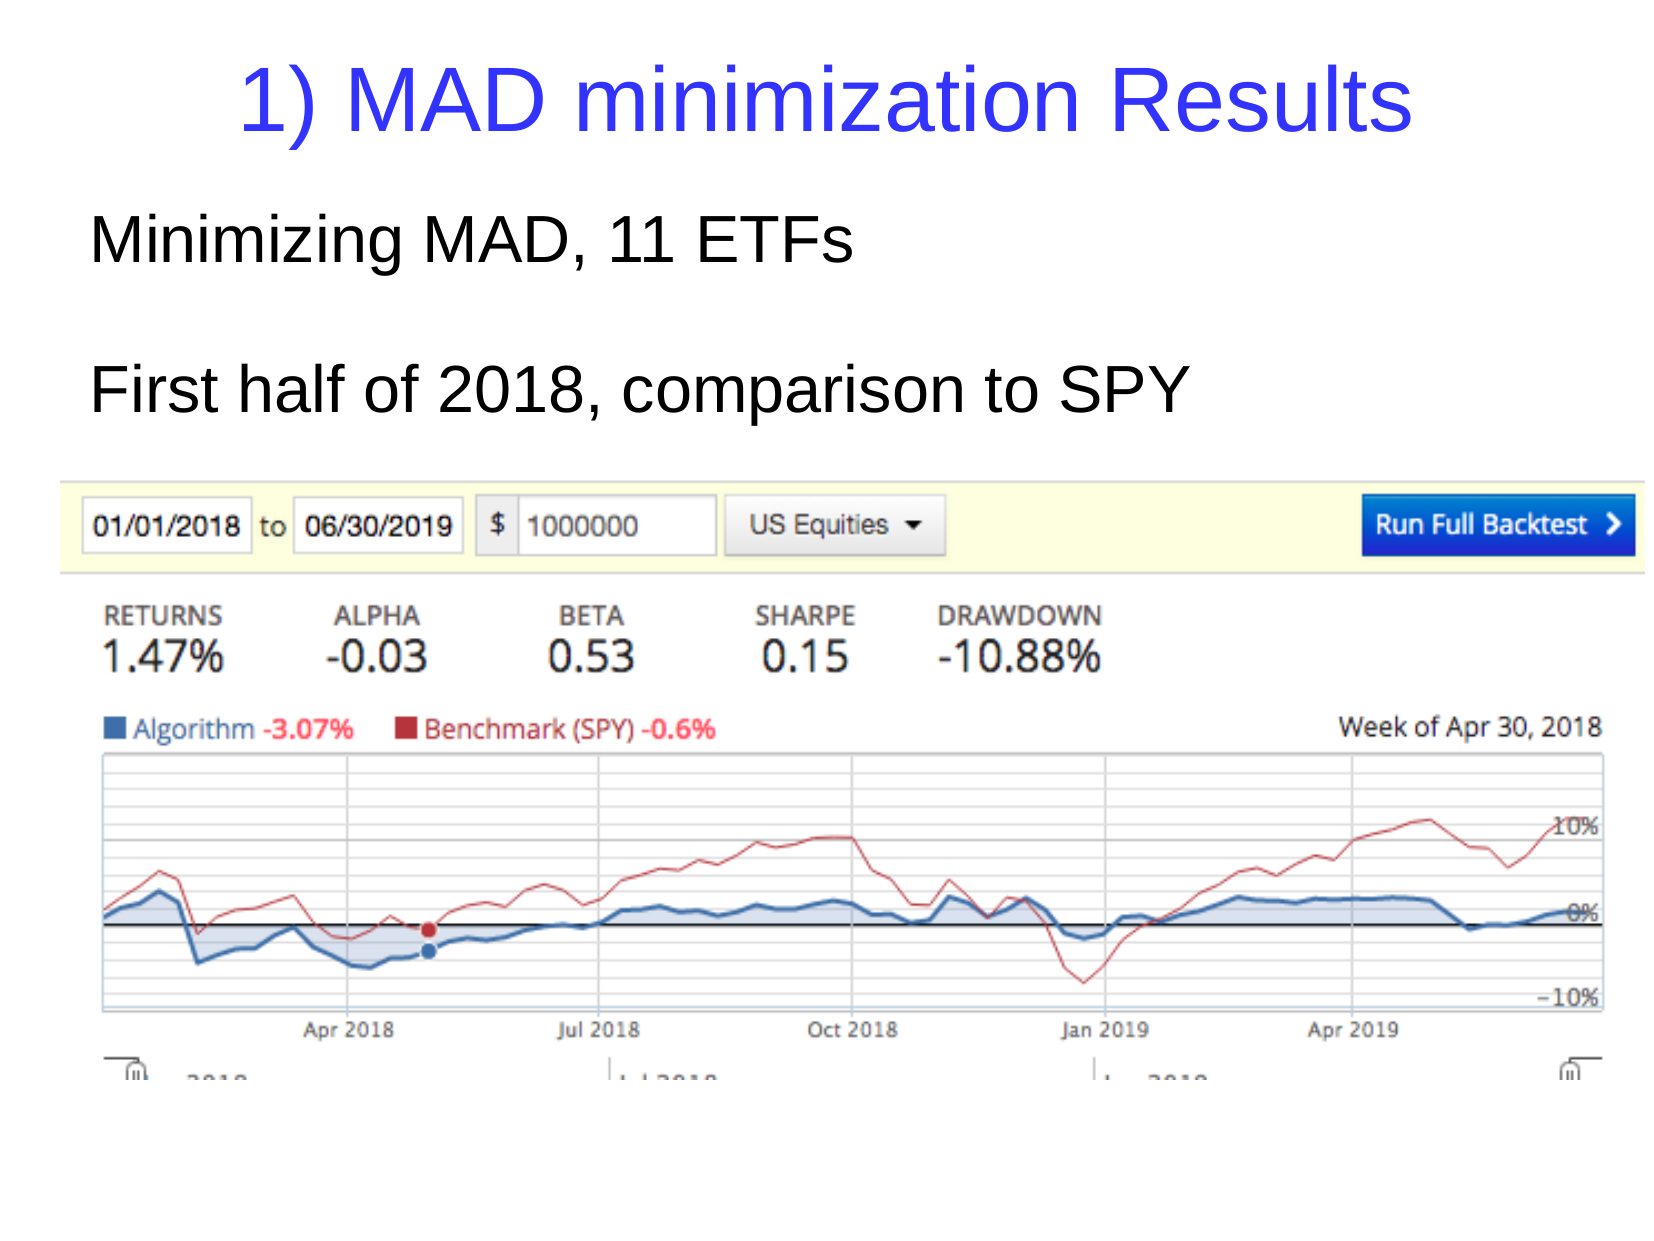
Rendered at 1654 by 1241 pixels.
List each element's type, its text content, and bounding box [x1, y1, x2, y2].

picture [60, 479, 1645, 1081]
text_box Minimizing MAD, 11 ETFs First half of 2018, comparison to SPY [75, 195, 1471, 433]
title 1) MAD minimization Results [82, 48, 1571, 151]
